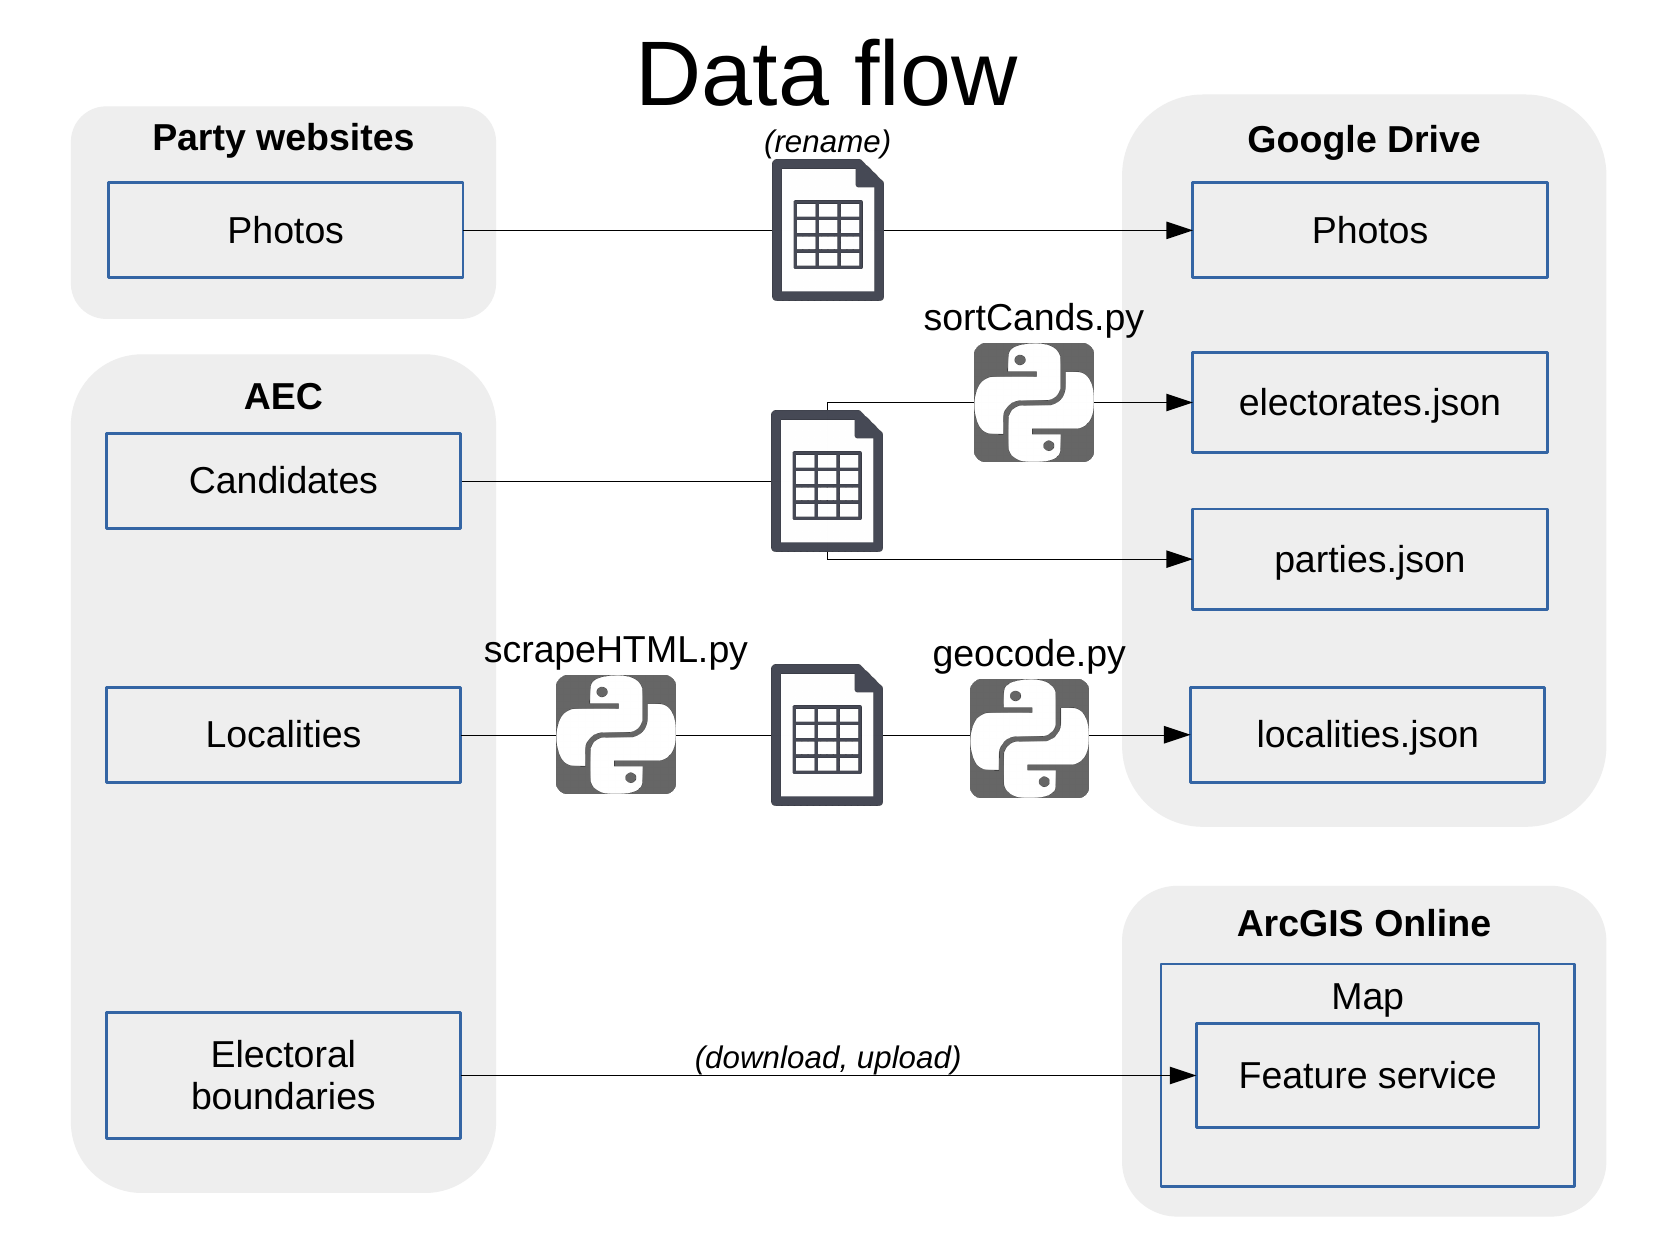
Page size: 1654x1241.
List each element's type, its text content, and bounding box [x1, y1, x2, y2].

picture [970, 679, 1089, 798]
text_box Google Drive [1122, 108, 1607, 827]
text_box Electoral boundaries [106, 1012, 461, 1139]
title Data flow [82, 5, 1571, 142]
text_box parties.json [1192, 508, 1548, 610]
picture [556, 675, 676, 794]
text_box Map [1161, 964, 1575, 1187]
picture [772, 159, 884, 301]
text_box Party websites [70, 116, 497, 319]
text_box Localities [106, 687, 461, 783]
picture [771, 410, 883, 552]
picture [771, 664, 883, 806]
text_box Candidates [106, 433, 461, 529]
text_box Feature service [1196, 1023, 1539, 1128]
text_box localities.json [1190, 687, 1545, 783]
text_box AEC [488, 644, 497, 651]
text_box electorates.json [1192, 352, 1548, 453]
text_box Photos [108, 182, 463, 278]
picture [974, 343, 1094, 462]
text_box AEC [70, 354, 497, 1193]
text_box Photos [1192, 182, 1548, 278]
text_box ArcGIS Online [1122, 885, 1607, 1217]
